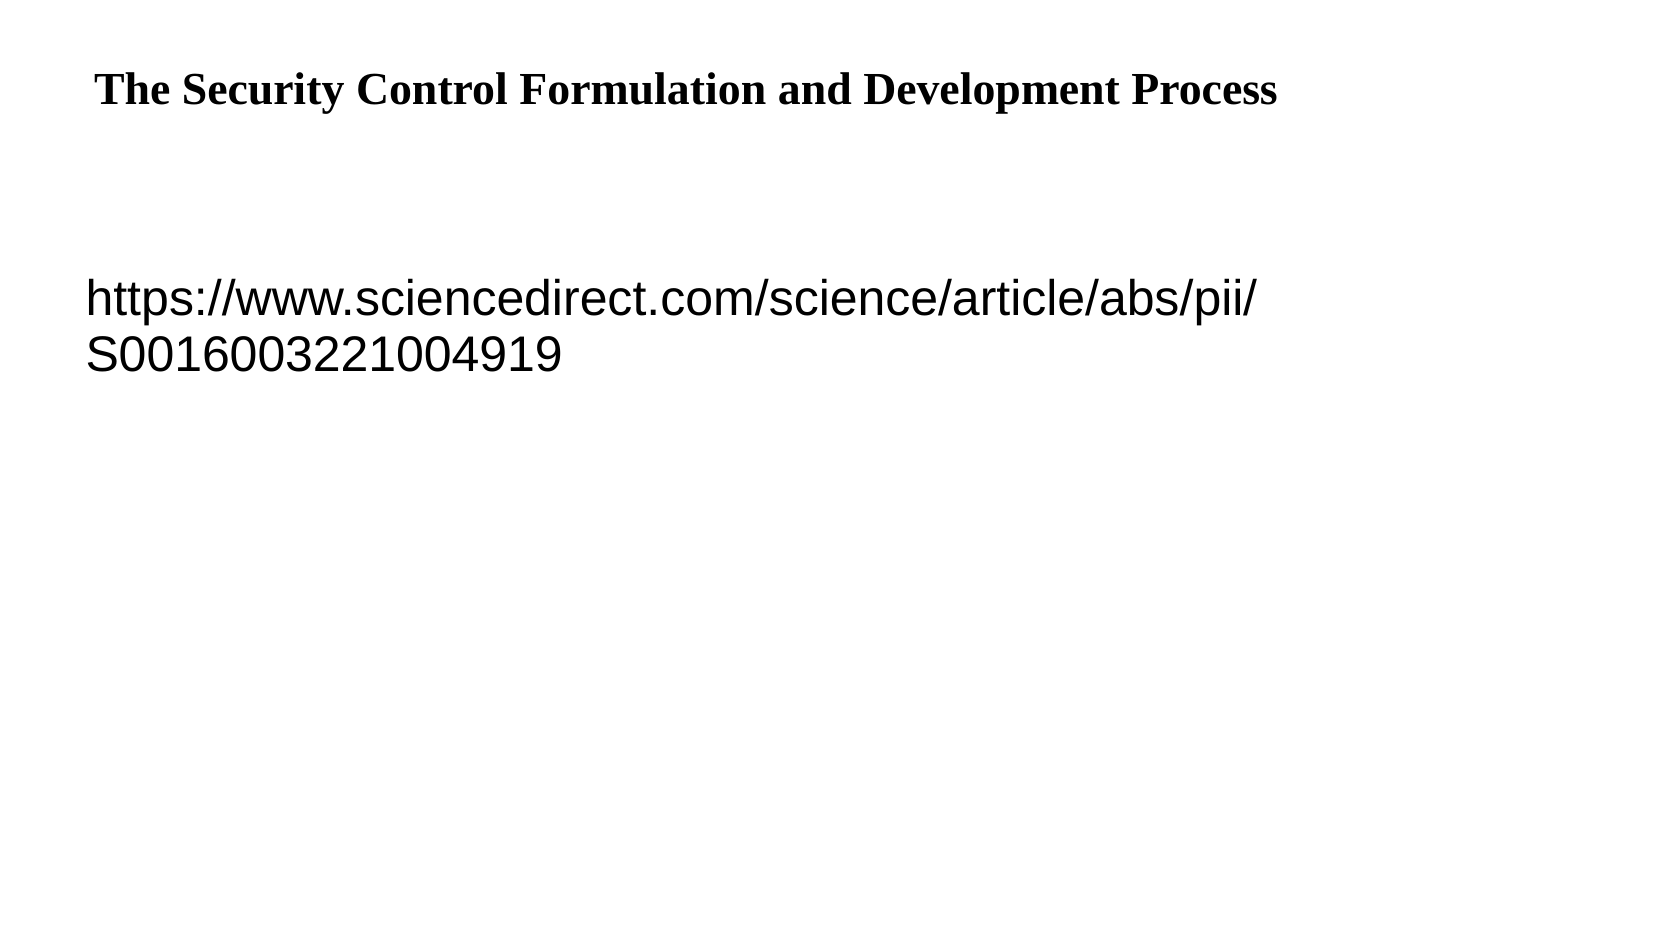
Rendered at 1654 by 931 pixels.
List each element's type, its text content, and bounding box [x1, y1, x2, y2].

title The Security Control Formulation and Development Process [82, 34, 1607, 130]
text_box https://www.sciencedirect.com/science/article/abs/pii/S0016003221004919 [70, 151, 1560, 573]
